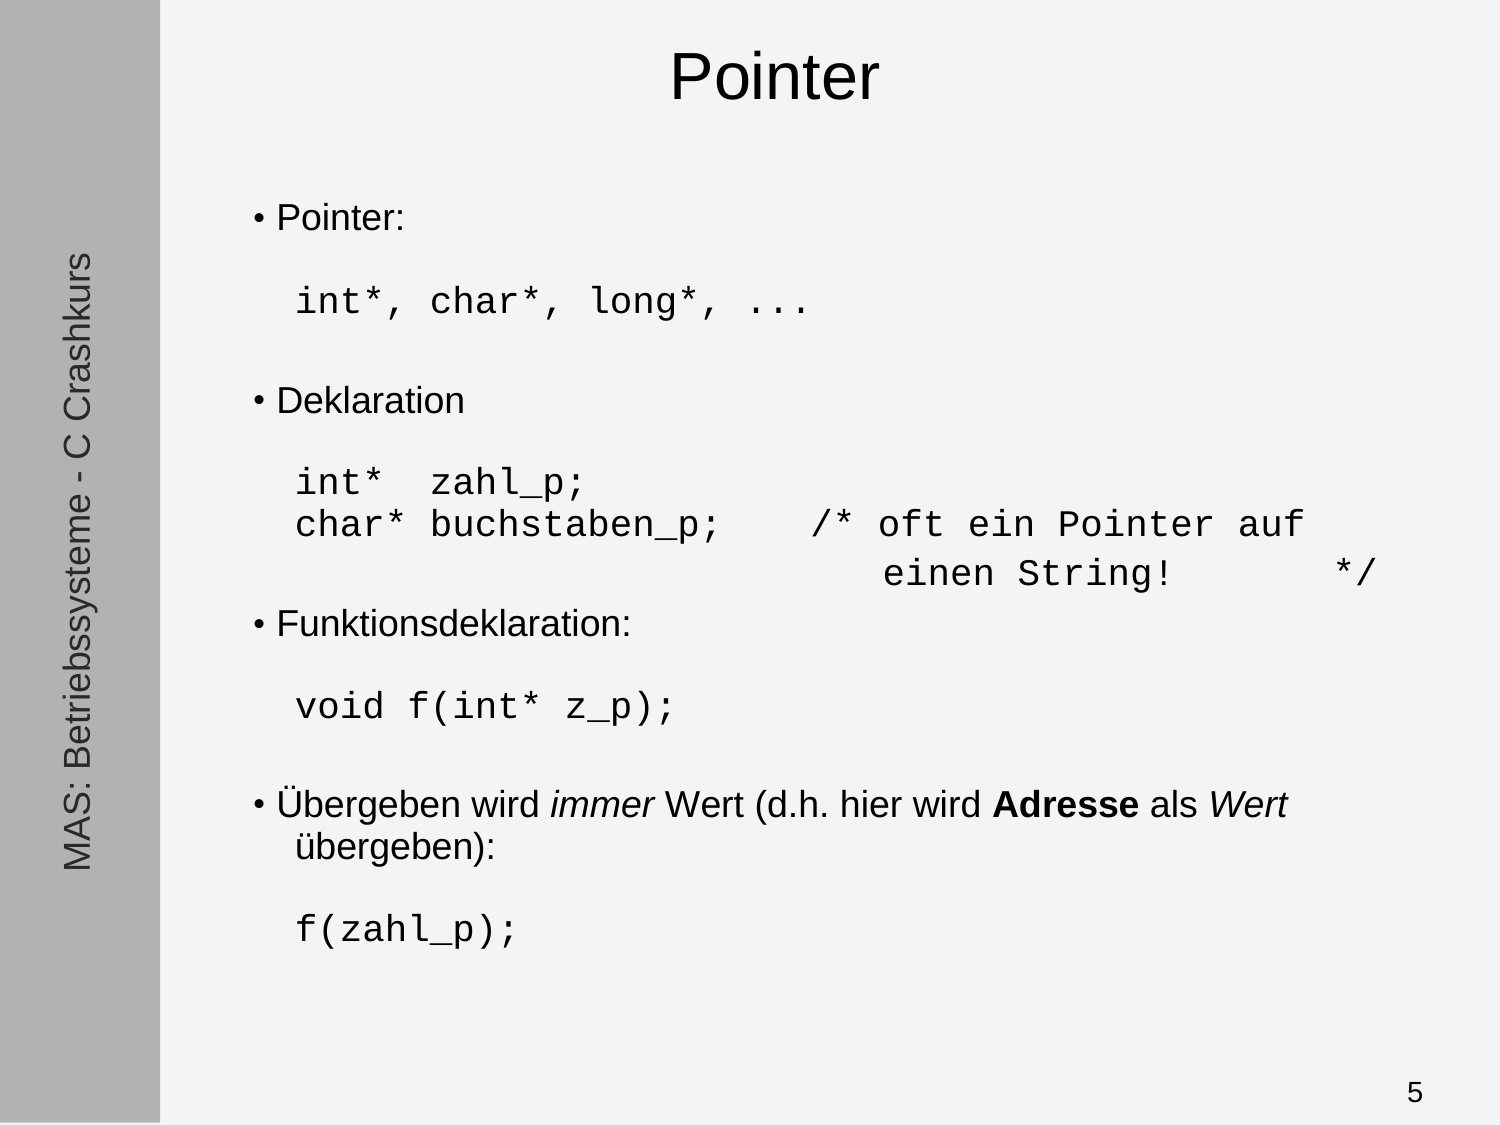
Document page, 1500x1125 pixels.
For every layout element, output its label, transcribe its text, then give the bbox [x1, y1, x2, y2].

text_box [212, 162, 1460, 325]
text_box [0, 0, 160, 1122]
text_box Pointer: int*, char*, long*, ... Deklaration int* zahl_p; char* buchstaben_p; /* oft ein Pointer auf einen String! */ Funktionsdeklaration: void f(int* z_p); Übergeben wird immer Wert (d.h. hier wird Adresse als Wert übergeben): f(zahl_p); [237, 187, 1447, 1121]
text_box MAS: Betriebssysteme - C Crashkurs [46, 1, 125, 1124]
text_box 9 [1407, 1074, 1460, 1112]
text_box Pointer [654, 27, 896, 122]
